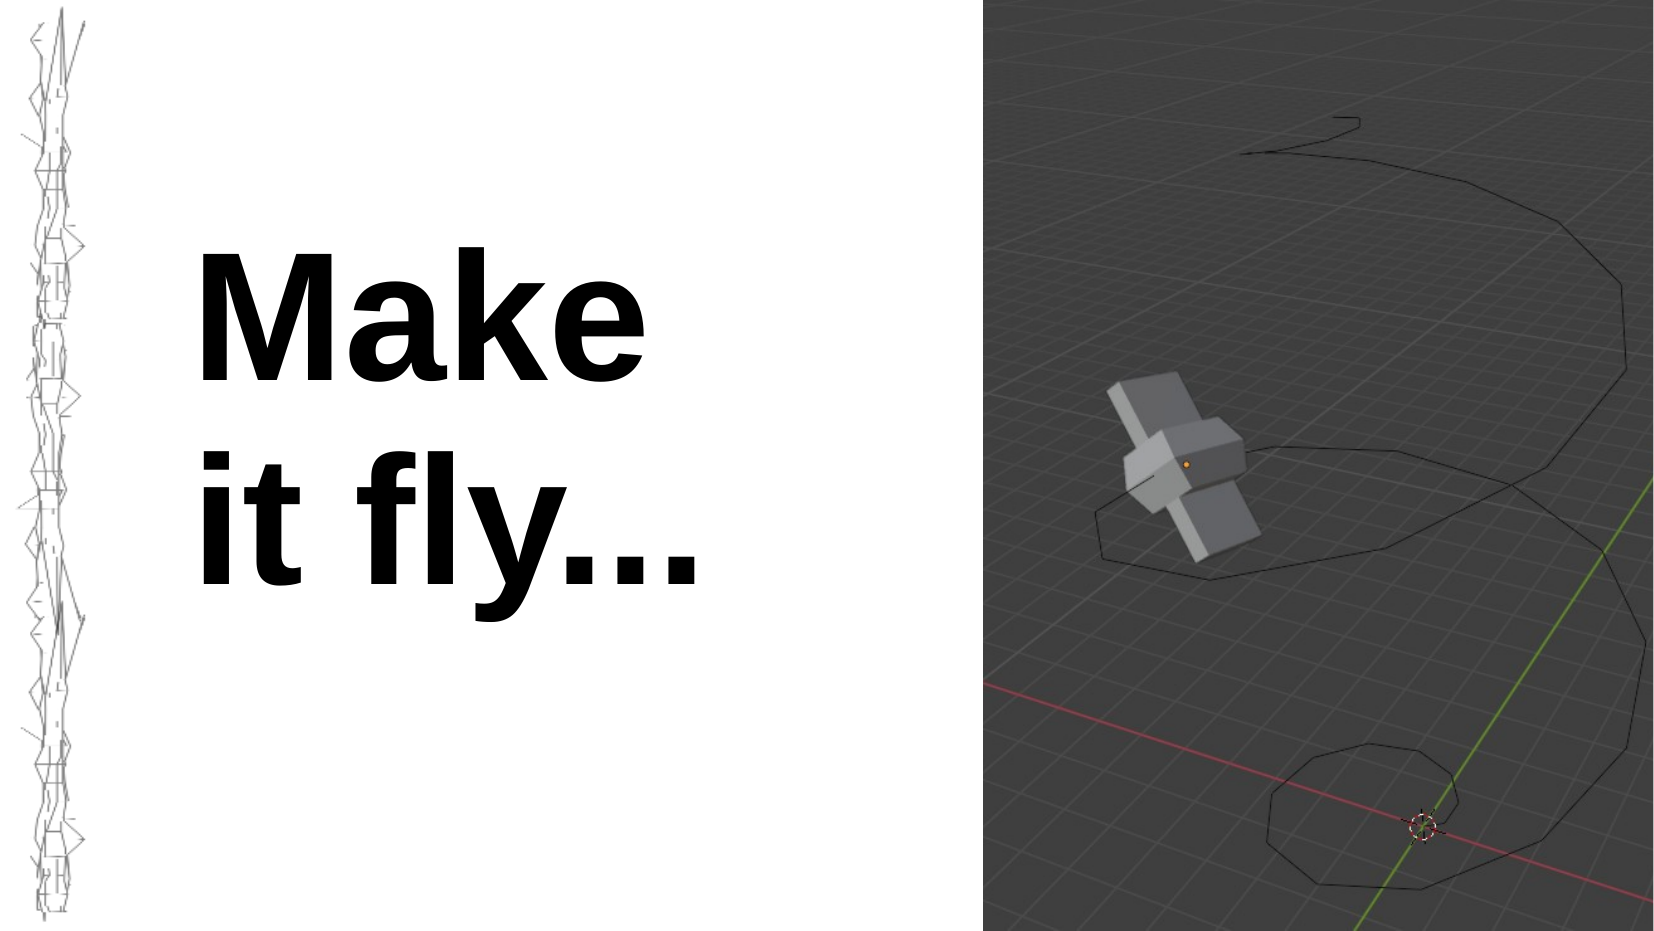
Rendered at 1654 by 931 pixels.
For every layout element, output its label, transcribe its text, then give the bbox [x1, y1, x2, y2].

text_box Make it fly... [177, 206, 798, 657]
picture [983, 0, 1654, 931]
